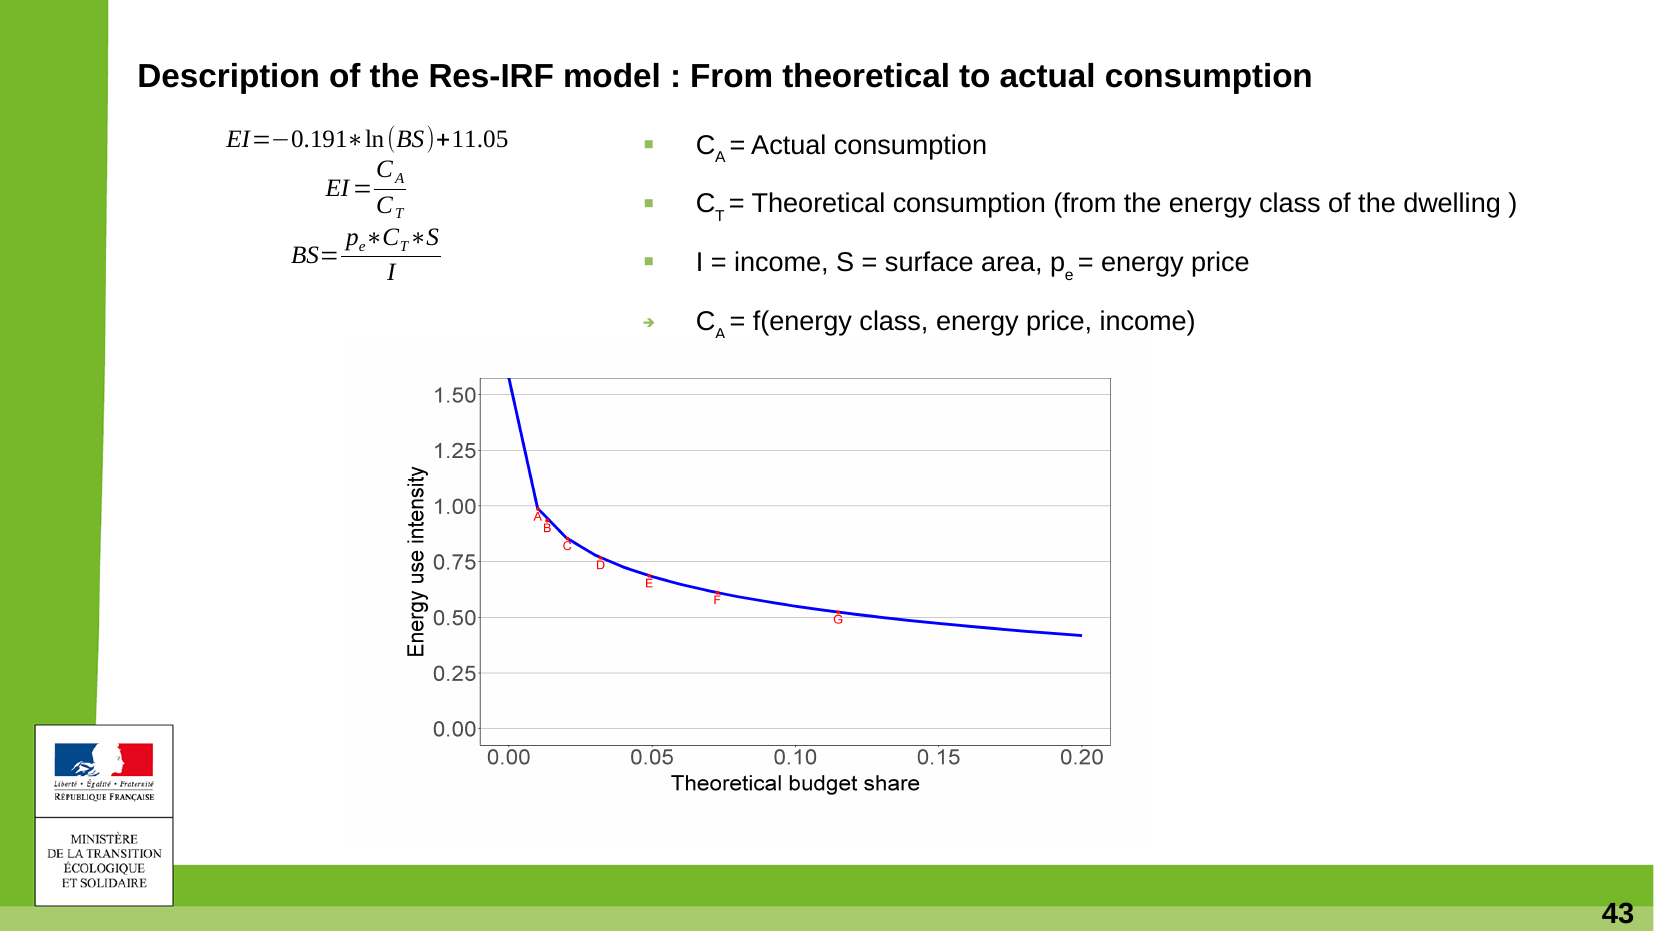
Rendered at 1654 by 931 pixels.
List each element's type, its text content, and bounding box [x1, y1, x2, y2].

chart [218, 125, 514, 287]
list CA = Actual consumption CT = Theoretical consumption (from the energy class of the dwelling ) I = income, S = surface area, pe = energy price CA = f(energy class, energy price, income) [624, 77, 1596, 419]
picture [0, 0, 1654, 931]
title Description of the Res-IRF model : From theoretical to actual consumption [137, 37, 1571, 116]
